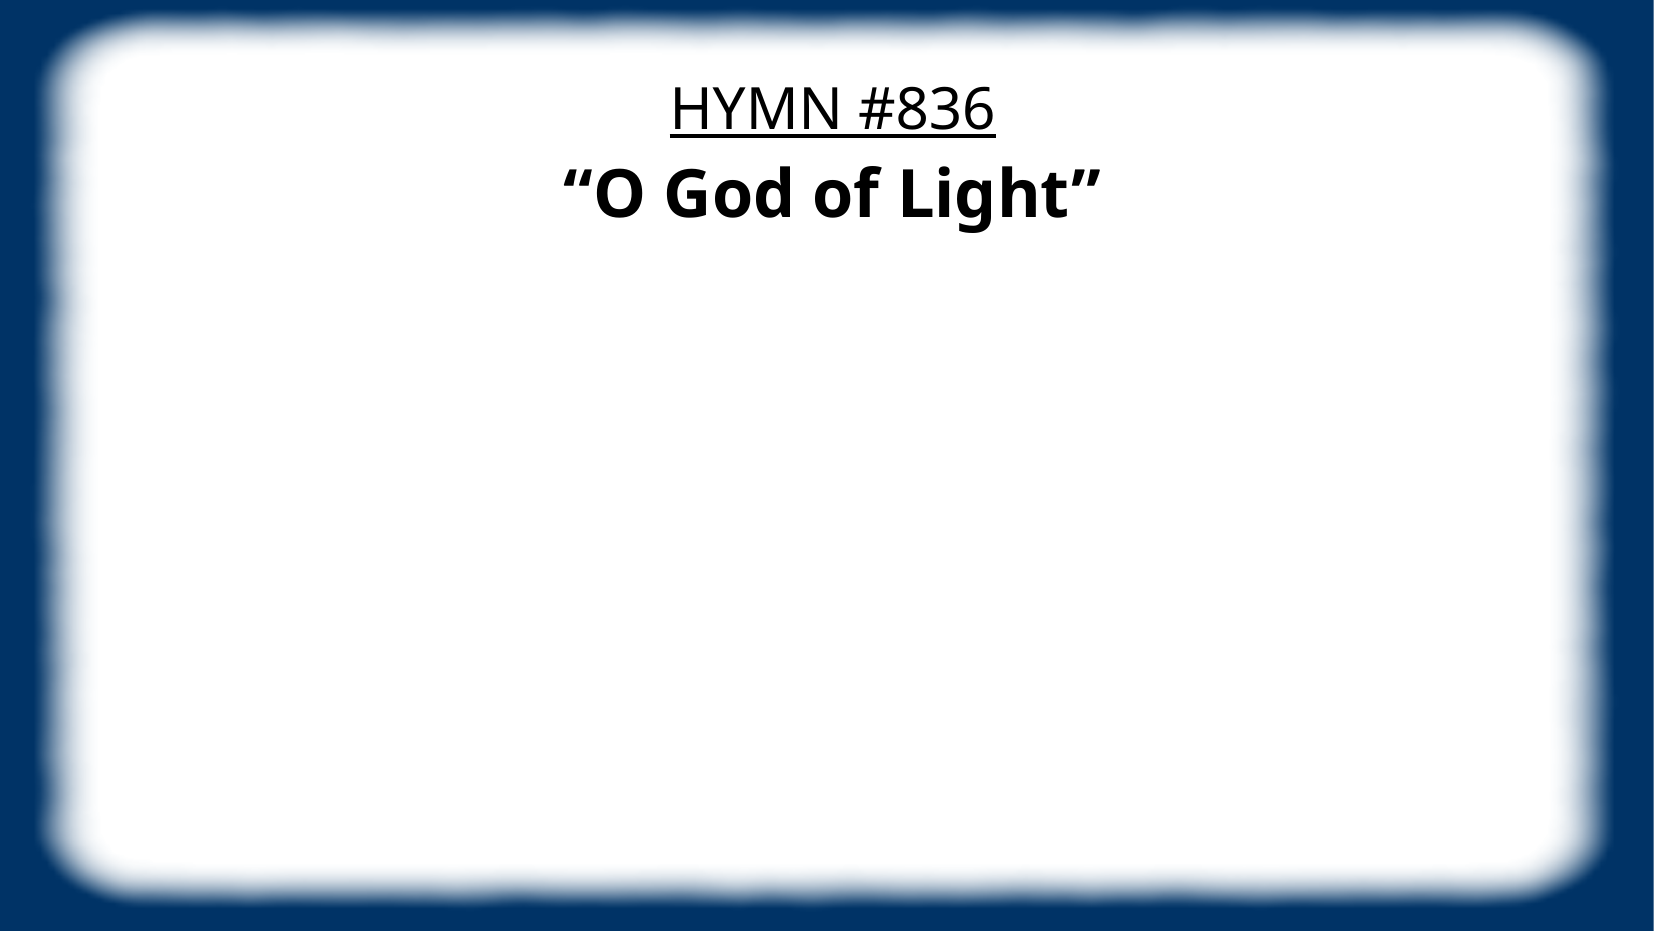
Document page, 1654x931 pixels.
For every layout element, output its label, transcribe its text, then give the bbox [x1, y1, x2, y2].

text_box HYMN #836 “O God of Light” [105, 60, 1561, 241]
picture [0, 0, 1654, 931]
